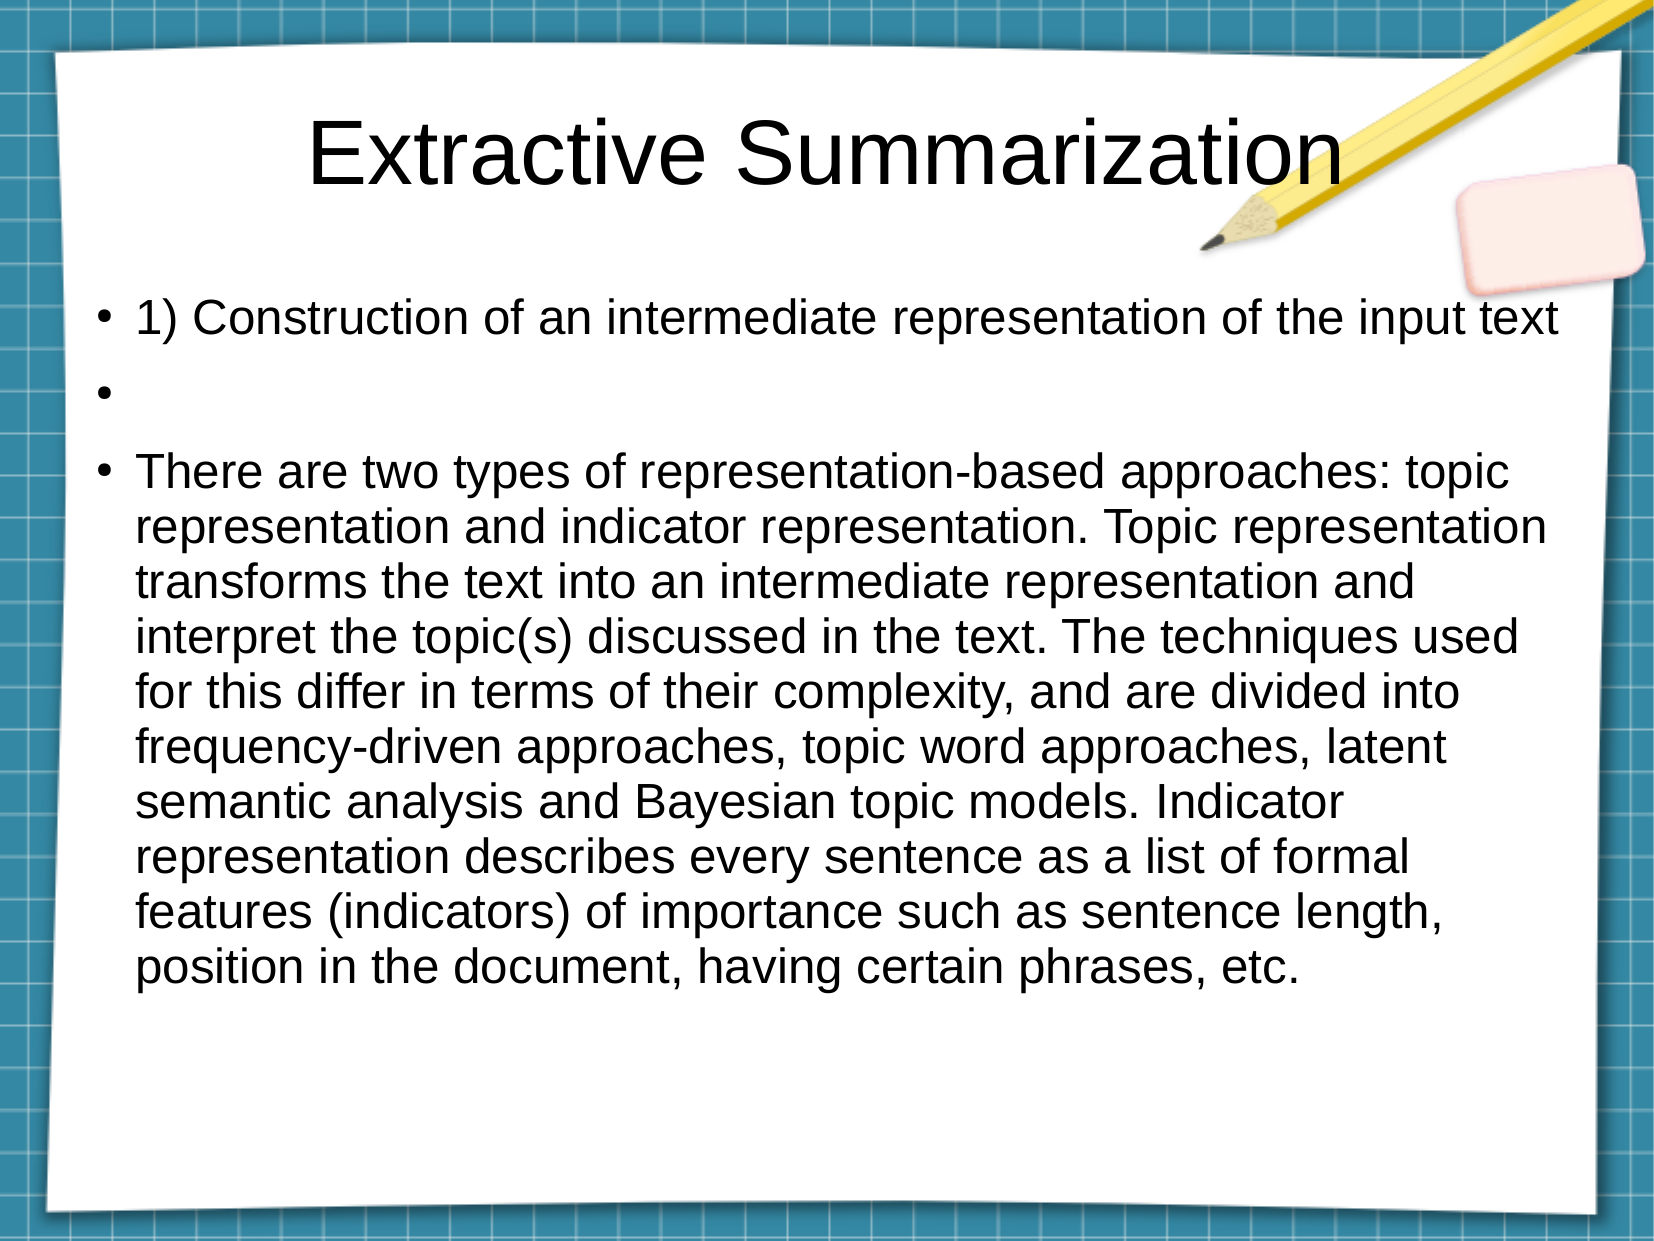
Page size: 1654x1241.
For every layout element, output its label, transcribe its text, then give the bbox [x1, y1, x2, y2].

list 1) Construction of an intermediate representation of the input text There are two types of representation-based approaches: topic representation and indicator representation. Topic representation transforms the text into an intermediate representation and interpret the topic(s) discussed in the text. The techniques used for this differ in terms of their complexity, and are divided into frequency-driven approaches, topic word approaches, latent semantic analysis and Bayesian topic models. Indicator representation describes every sentence as a list of formal features (indicators) of importance such as sentence length, position in the document, having certain phrases, etc. [82, 290, 1571, 1010]
title Extractive Summarization [82, 49, 1571, 257]
picture [0, 0, 1654, 1241]
